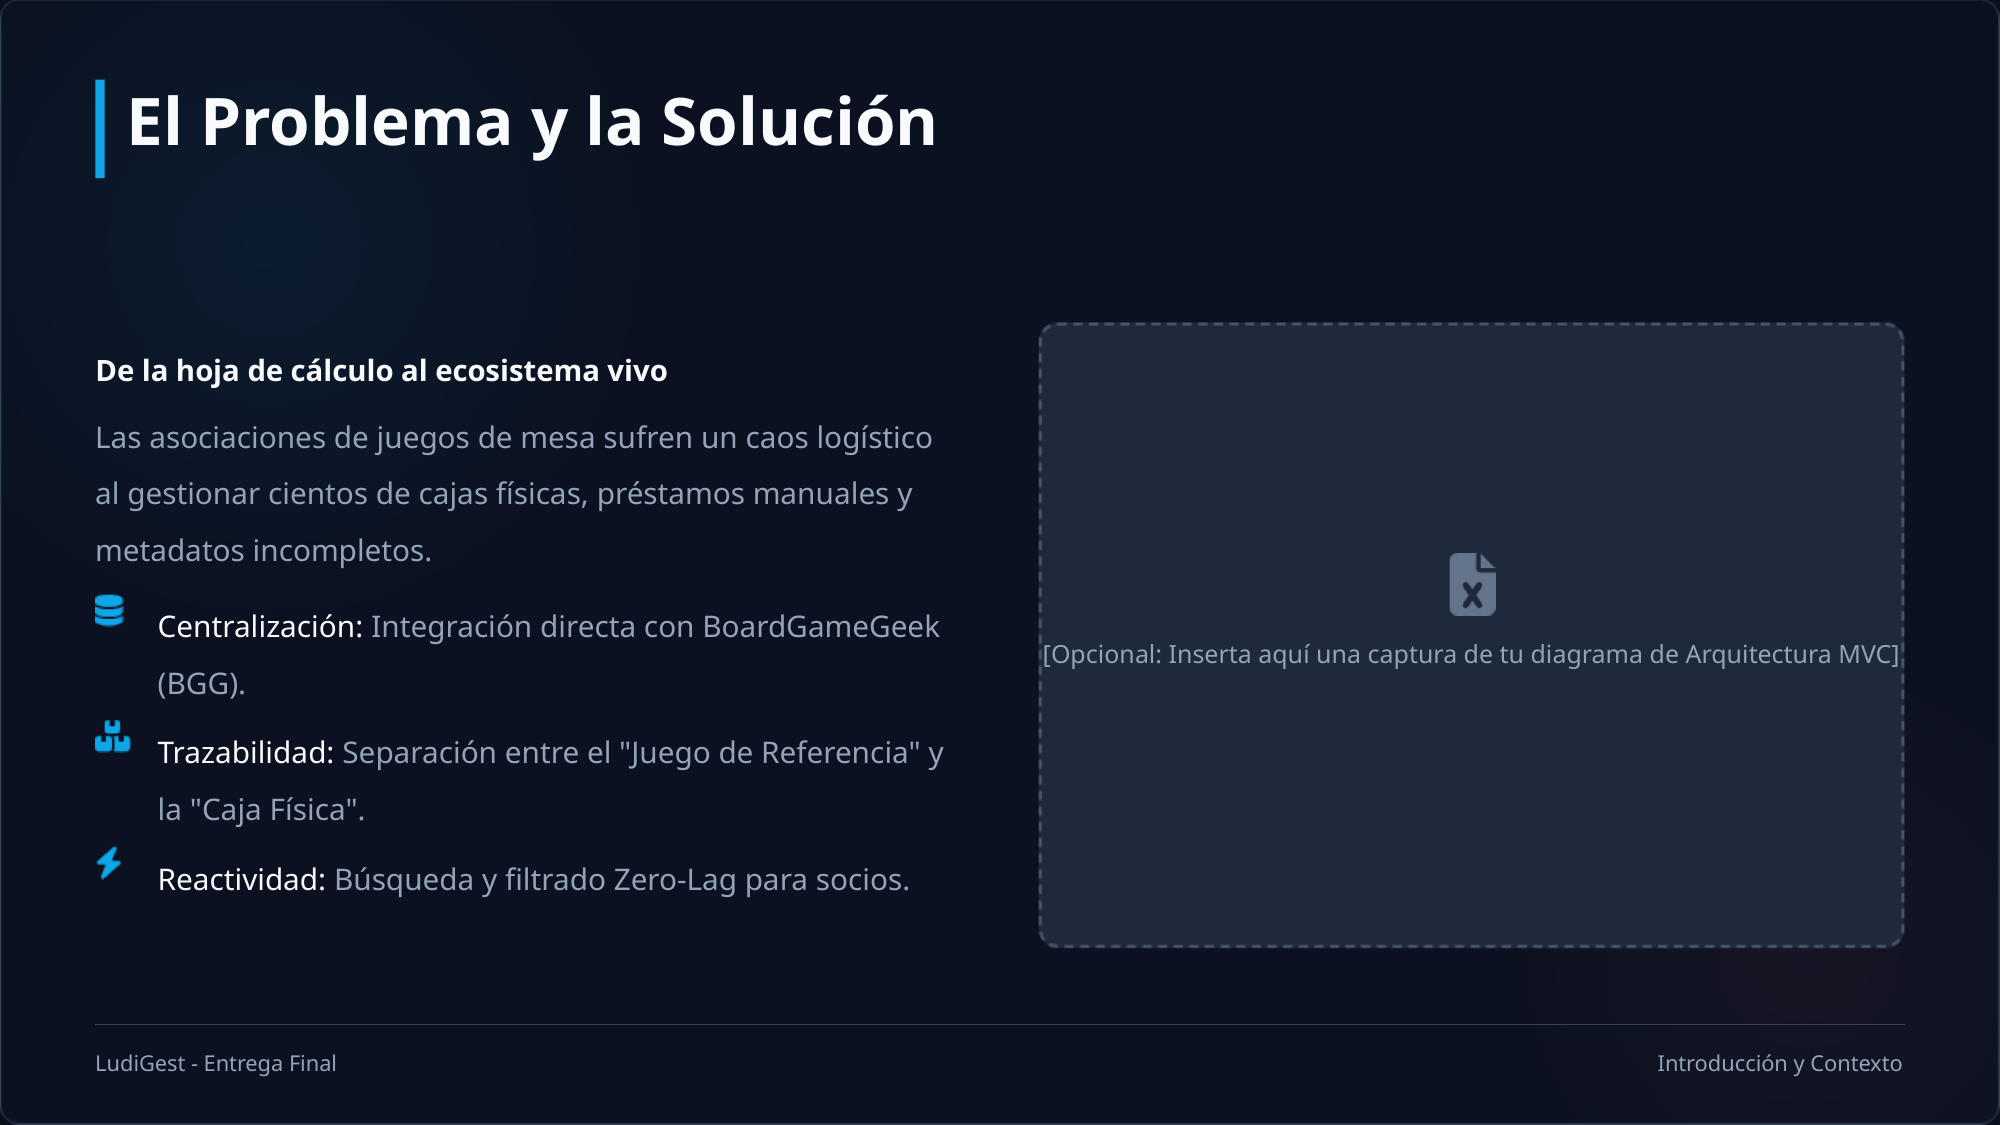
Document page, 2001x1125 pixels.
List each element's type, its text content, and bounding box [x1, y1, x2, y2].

text_box El Problema y la Solución [126, 79, 1994, 159]
text_box De la hoja de cálculo al ecosistema vivo [95, 352, 1005, 388]
text_box [95, 79, 105, 179]
text_box Introducción y Contexto [1657, 1049, 1905, 1077]
text_box Centralización: Integración directa con BoardGameGeek (BGG). [157, 586, 961, 701]
text_box Reactividad: Búsqueda y filtrado Zero-Lag para socios. [157, 839, 961, 897]
picture [0, 0, 2000, 1125]
text_box Las asociaciones de juegos de mesa sufren un caos logístico al gestionar cientos de cajas físicas, préstamos manuales y metadatos incompletos. [95, 397, 961, 568]
text_box Trazabilidad: Separación entre el "Juego de Referencia" y la "Caja Física". [157, 713, 961, 827]
text_box LudiGest - Entrega Final [95, 1049, 341, 1077]
text_box [Opcional: Inserta aquí una captura de tu diagrama de Arquitectura MVC] [1039, 639, 1905, 670]
